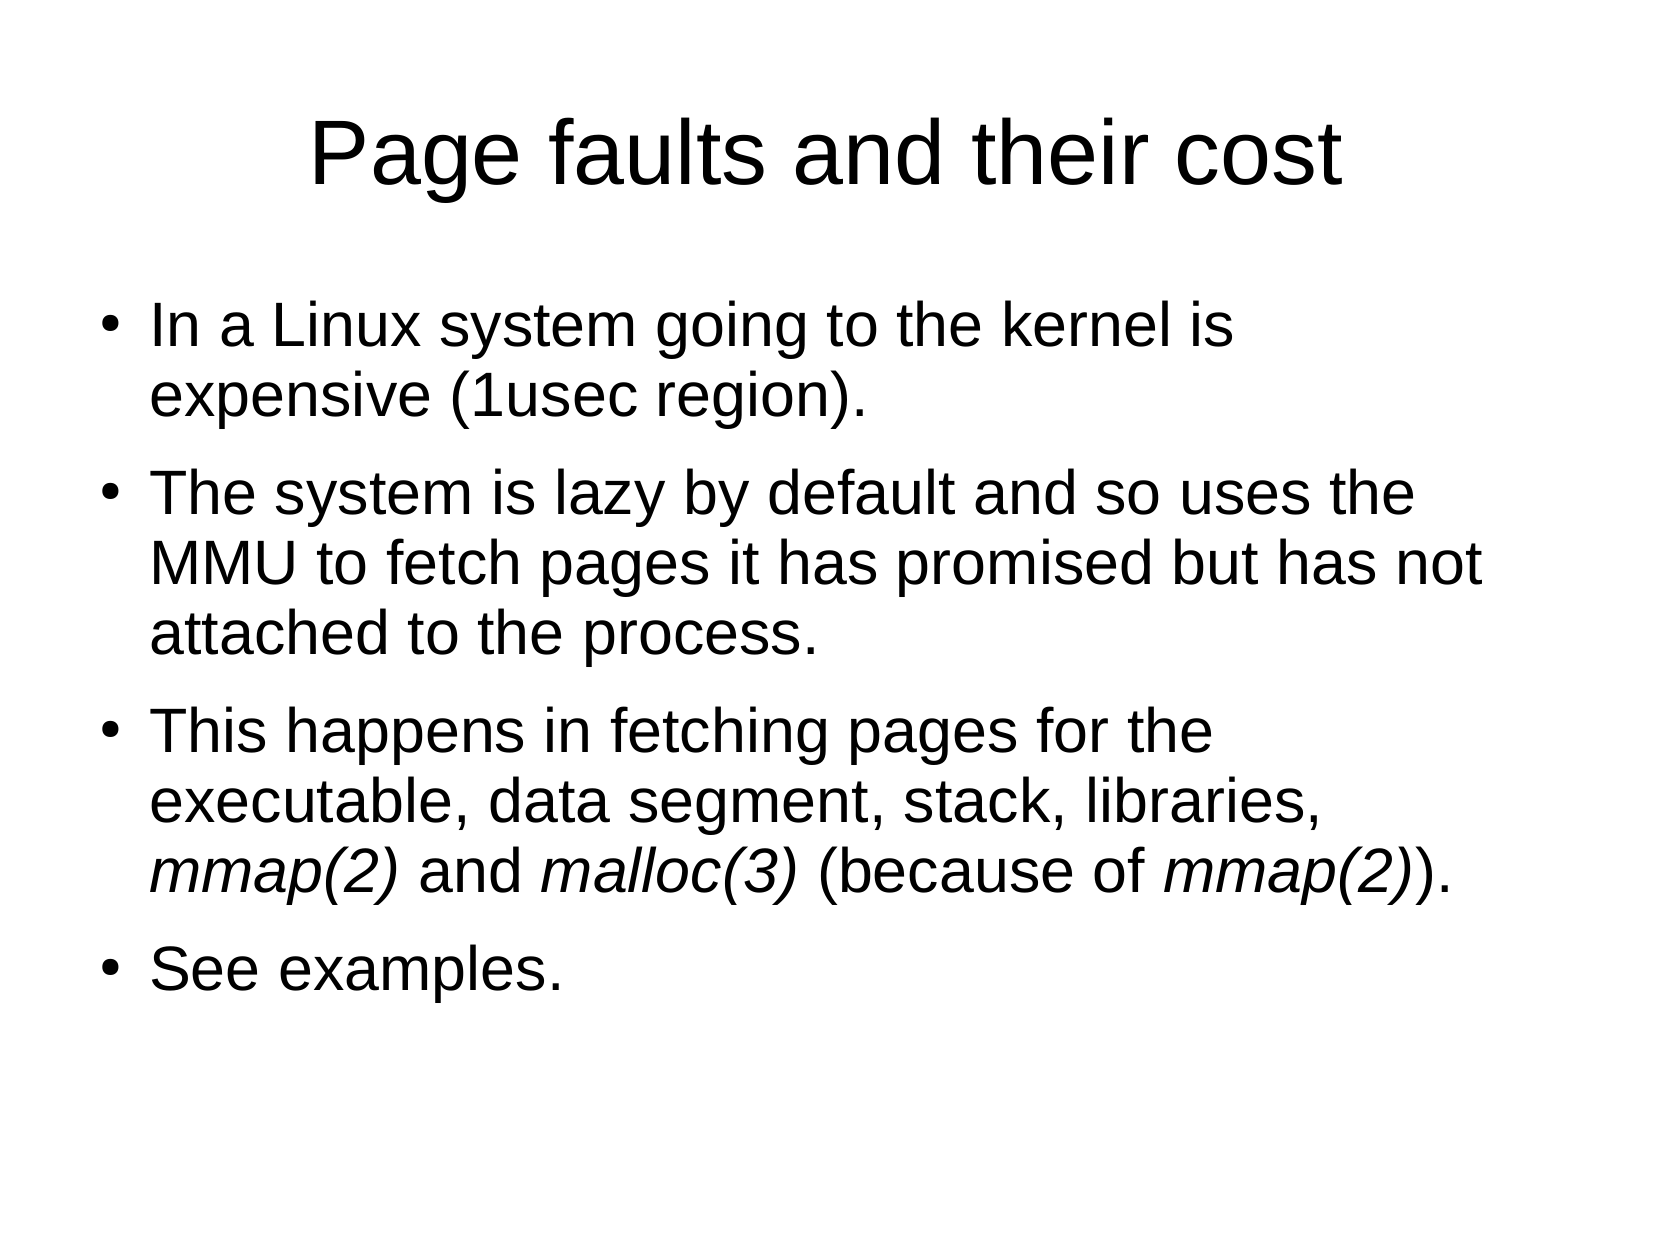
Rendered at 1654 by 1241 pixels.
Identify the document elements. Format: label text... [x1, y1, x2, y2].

title Page faults and their cost [82, 49, 1571, 257]
list In a Linux system going to the kernel is expensive (1usec region). The system is lazy by default and so uses the MMU to fetch pages it has promised but has not attached to the process. This happens in fetching pages for the executable, data segment, stack, libraries, mmap(2) and malloc(3) (because of mmap(2)). See examples. [82, 290, 1538, 1010]
